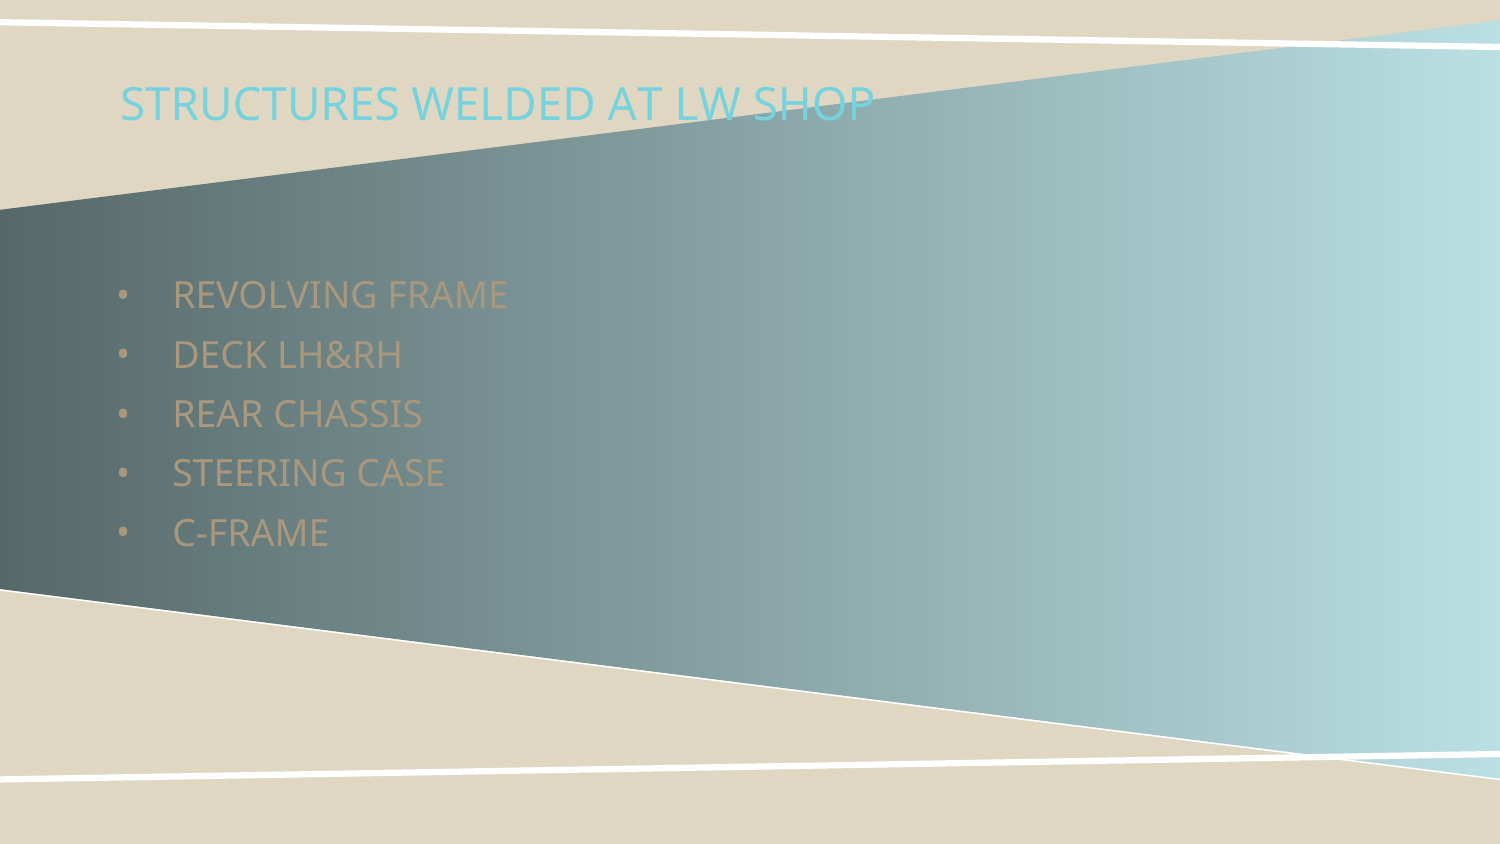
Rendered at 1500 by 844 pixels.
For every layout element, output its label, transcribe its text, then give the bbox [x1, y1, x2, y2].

text_box STRUCTURES WELDED AT LW SHOP [105, 63, 1402, 179]
list REVOLVING FRAME DECK LH&RH REAR CHASSIS STEERING CASE C-FRAME [100, 264, 1401, 730]
